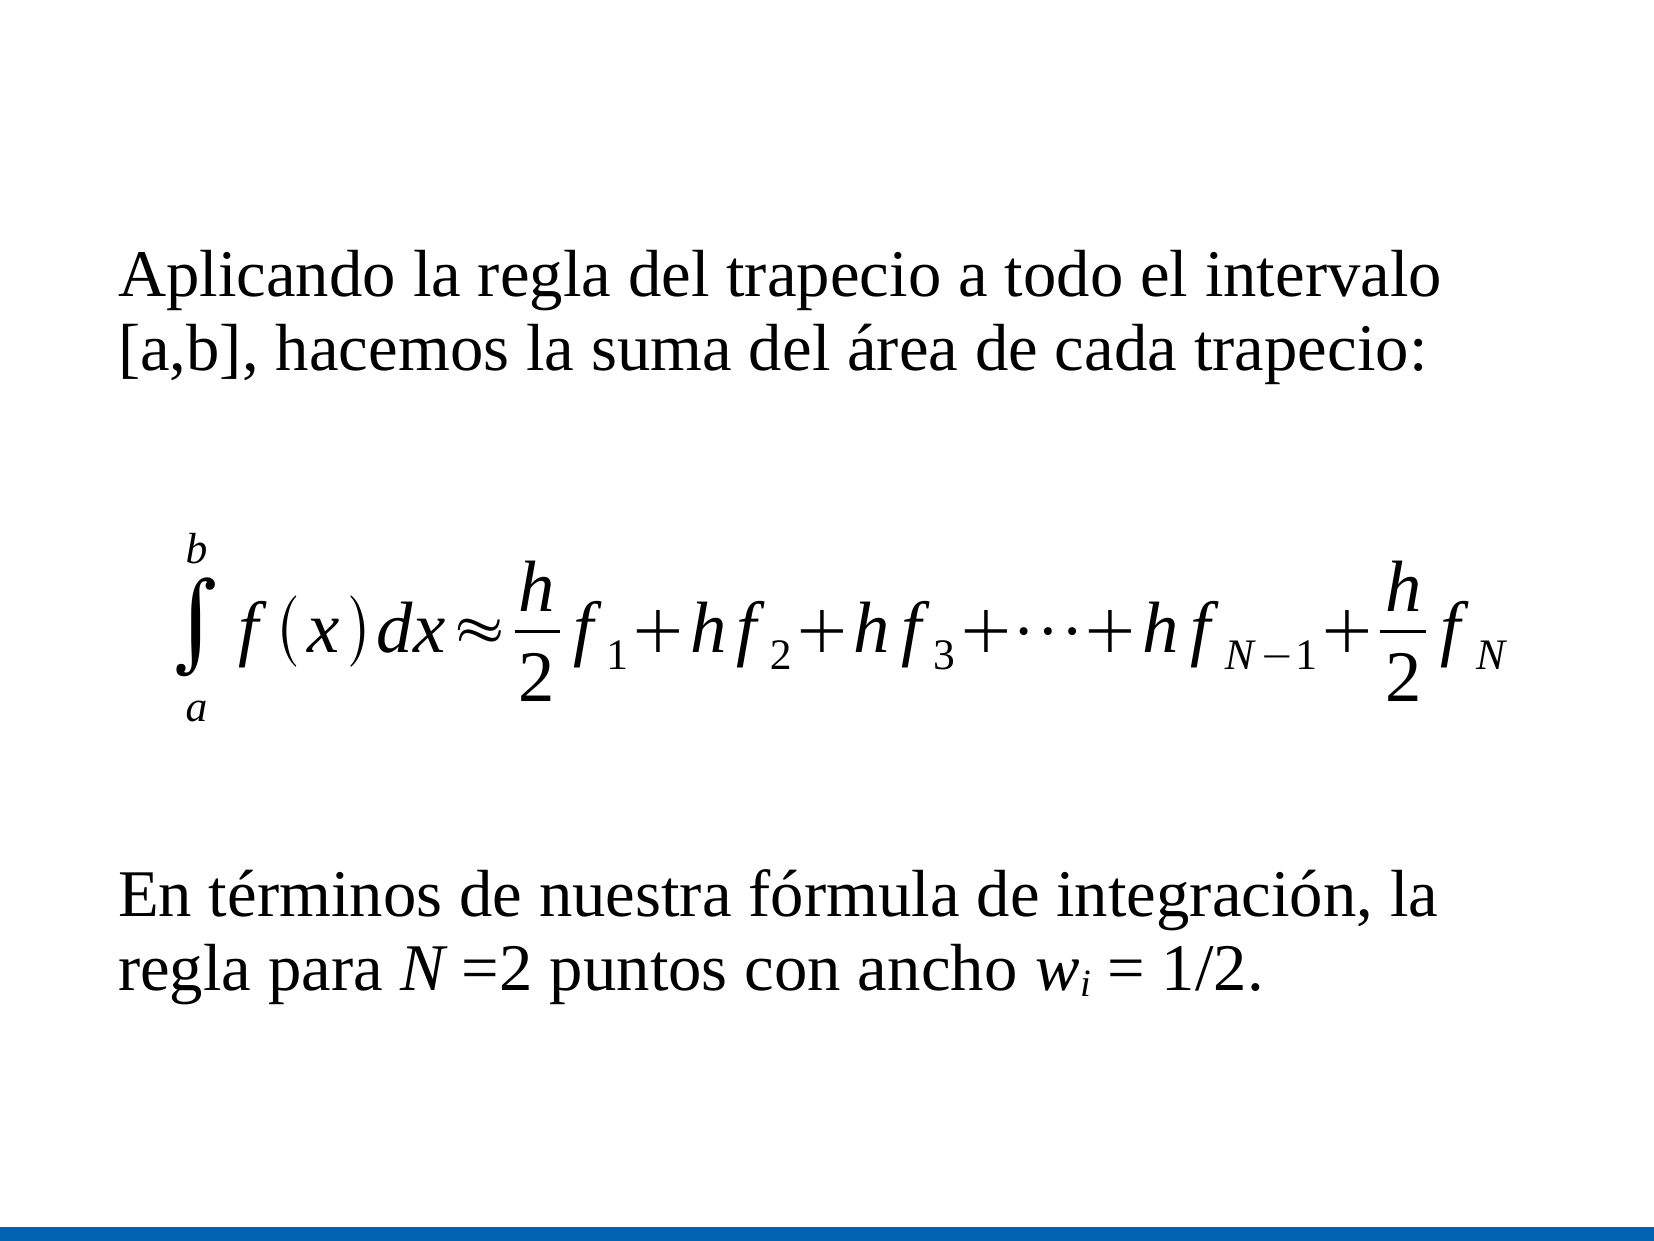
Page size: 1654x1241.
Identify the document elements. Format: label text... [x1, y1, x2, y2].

chart [160, 524, 1511, 731]
subtitle Aplicando la regla del trapecio a todo el intervalo [a,b], hacemos la suma del área de cada trapecio: [118, 118, 1531, 505]
text_box En términos de nuestra fórmula de integración, la regla para N =2 puntos con ancho wi = 1/2. [118, 738, 1531, 1125]
